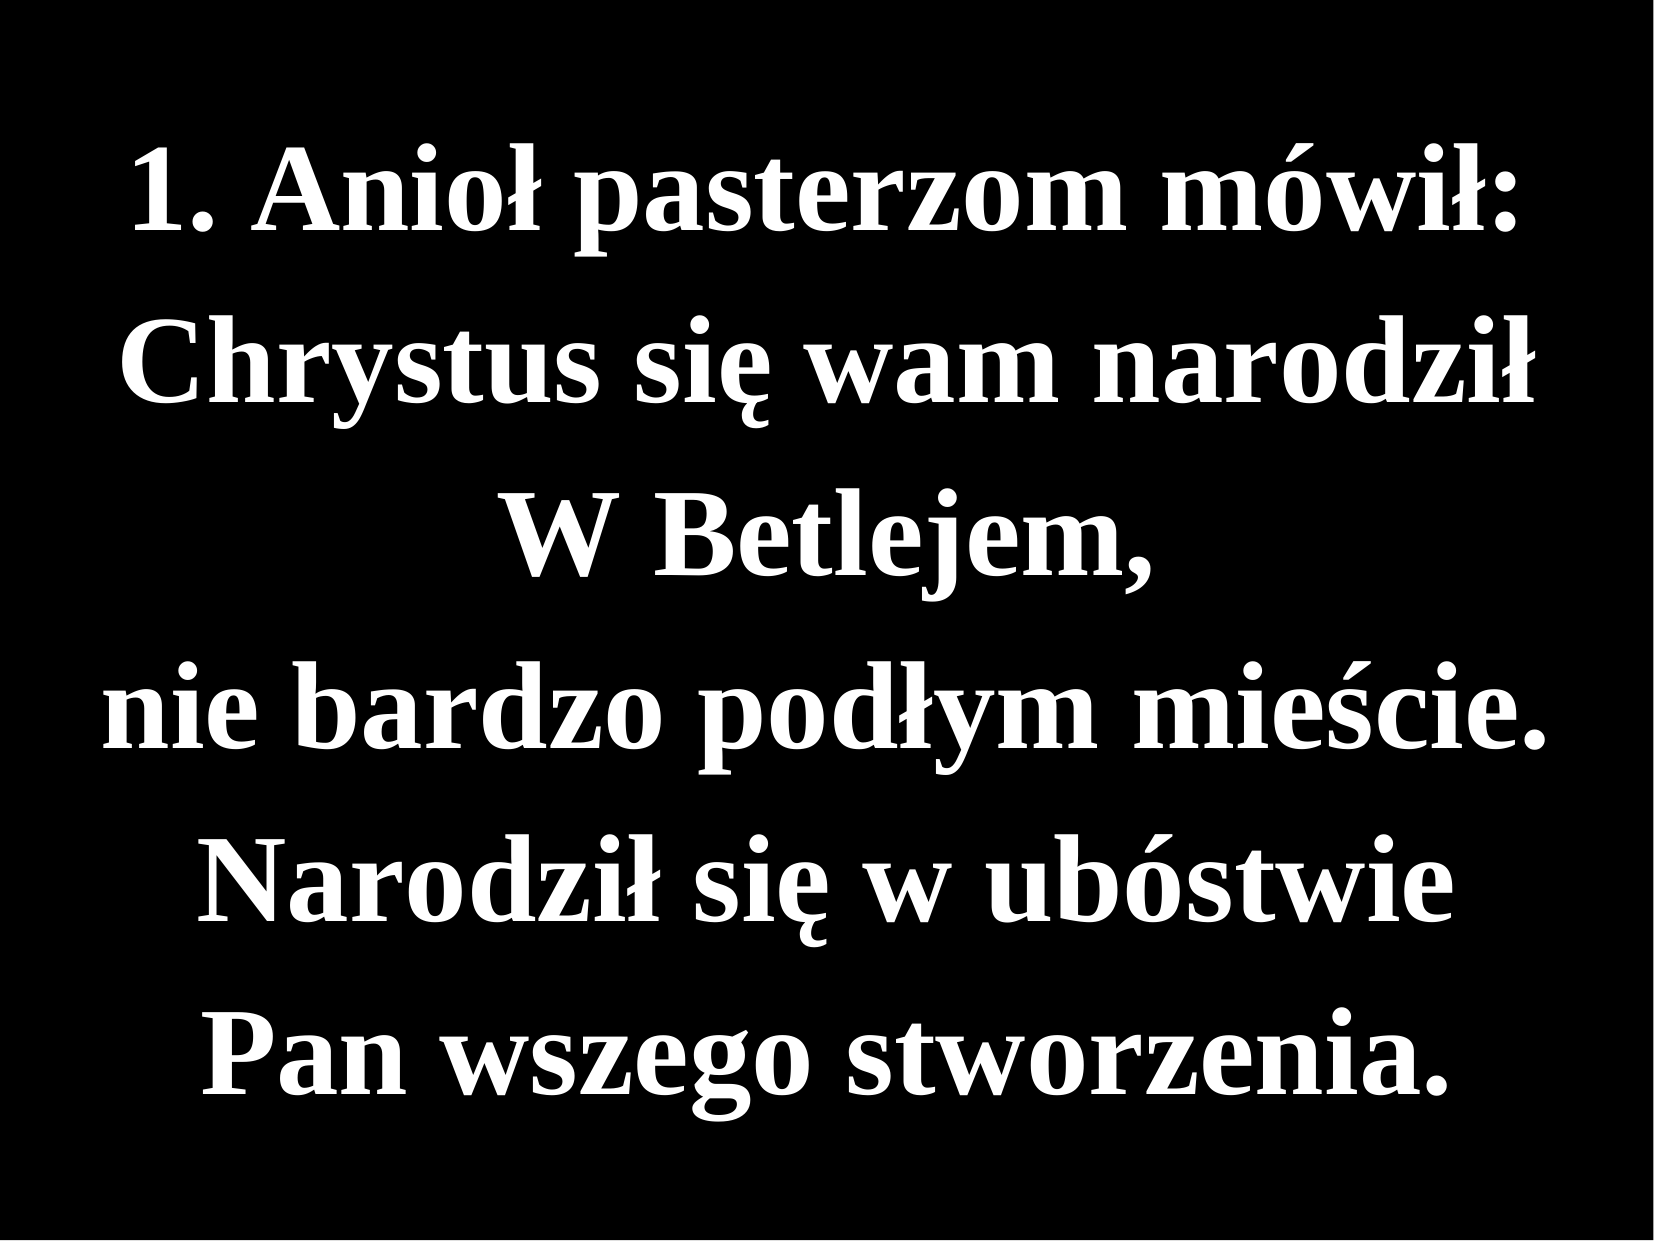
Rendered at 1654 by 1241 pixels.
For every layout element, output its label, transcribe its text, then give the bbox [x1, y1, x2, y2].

title 1. Anioł pasterzom mówił: ppp Chrystus się wam narodził ppp W Betlejem, ppp nie bardzo podłym mieście. ppp Narodził się w ubóstwie ppp Pan wszego stworzenia. [0, 0, 1654, 1241]
